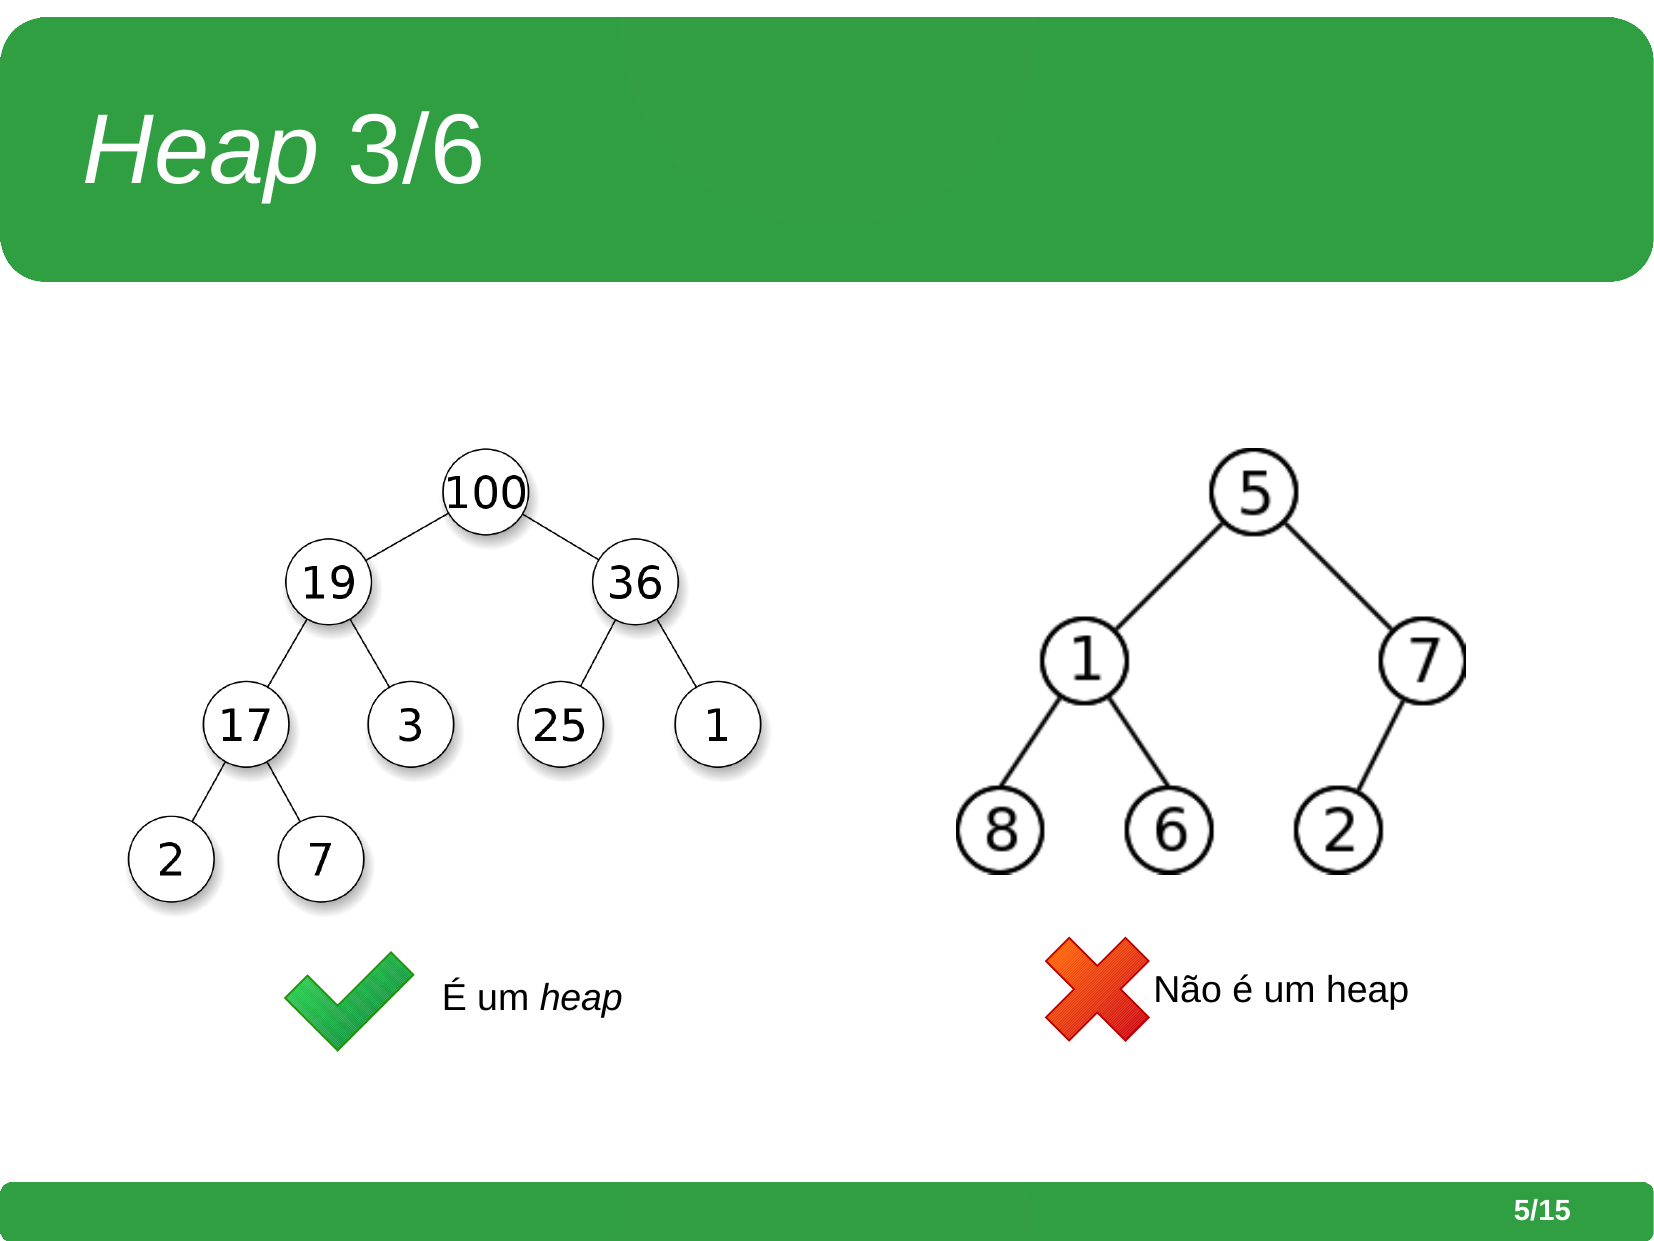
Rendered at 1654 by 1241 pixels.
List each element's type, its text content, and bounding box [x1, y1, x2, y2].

picture [88, 401, 838, 1087]
title Heap 3/6 [82, 47, 1571, 252]
picture [956, 448, 1466, 876]
picture [1007, 899, 1186, 1079]
